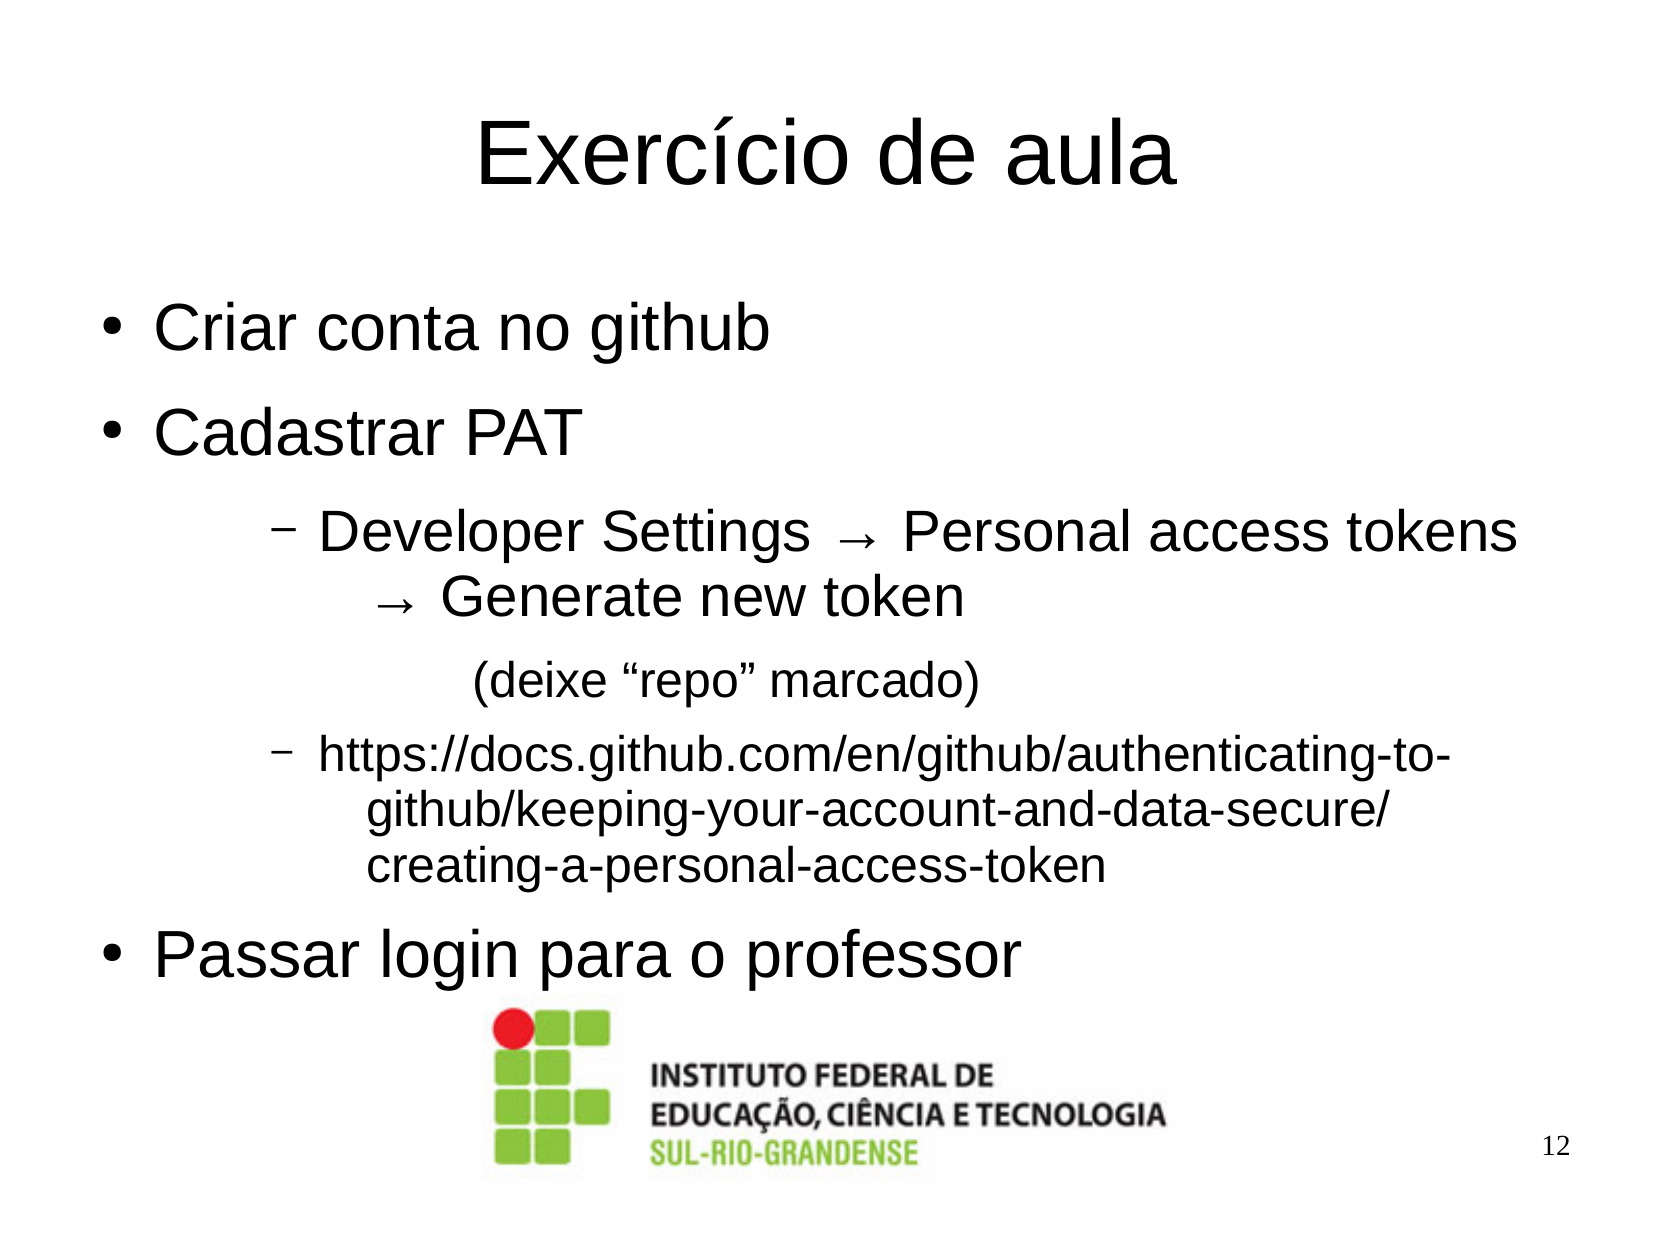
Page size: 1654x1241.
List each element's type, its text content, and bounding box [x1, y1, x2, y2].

picture [465, 1010, 1189, 1211]
title Exercício de aula [82, 49, 1571, 257]
list Criar conta no github Cadastrar PAT Developer Settings → Personal access tokens → Generate new token (deixe “repo” marcado) https://docs.github.com/en/github/authenticating-to-github/keeping-your-account-and-data-secure/creating-a-personal-access-token Passar login para o professor [82, 290, 1571, 1010]
